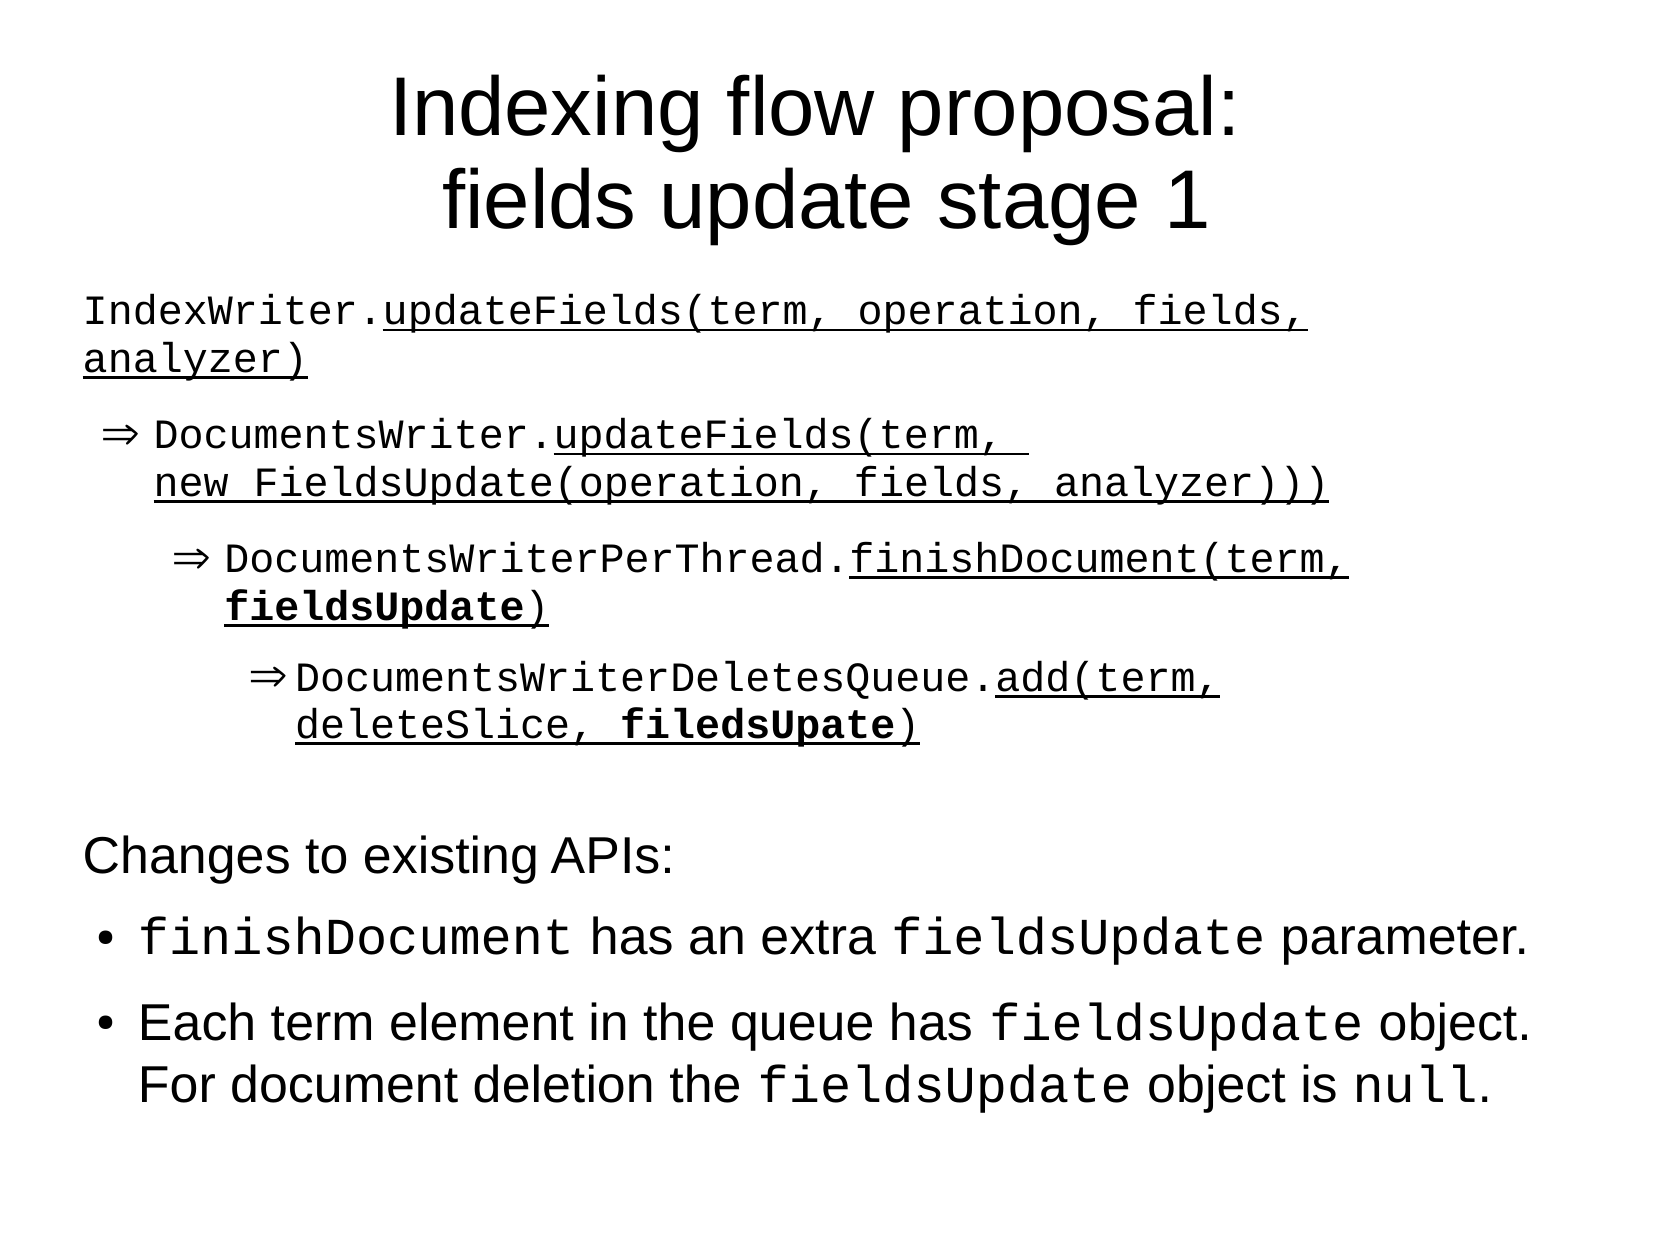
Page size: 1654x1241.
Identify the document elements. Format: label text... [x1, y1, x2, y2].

title Indexing flow proposal: fields update stage 1 [82, 49, 1571, 257]
list Changes to existing APIs: finishDocument has an extra fieldsUpdate parameter. Each term element in the queue has fieldsUpdate object. For document deletion the fieldsUpdate object is null. [82, 826, 1538, 1134]
list IndexWriter.updateFields(term, operation, fields, analyzer) DocumentsWriter.updateFields(term, new FieldsUpdate(operation, fields, analyzer))) DocumentsWriterPerThread.finishDocument(term, fieldsUpdate) DocumentsWriterDeletesQueue.add(term, deleteSlice, filedsUpate) [82, 290, 1538, 826]
